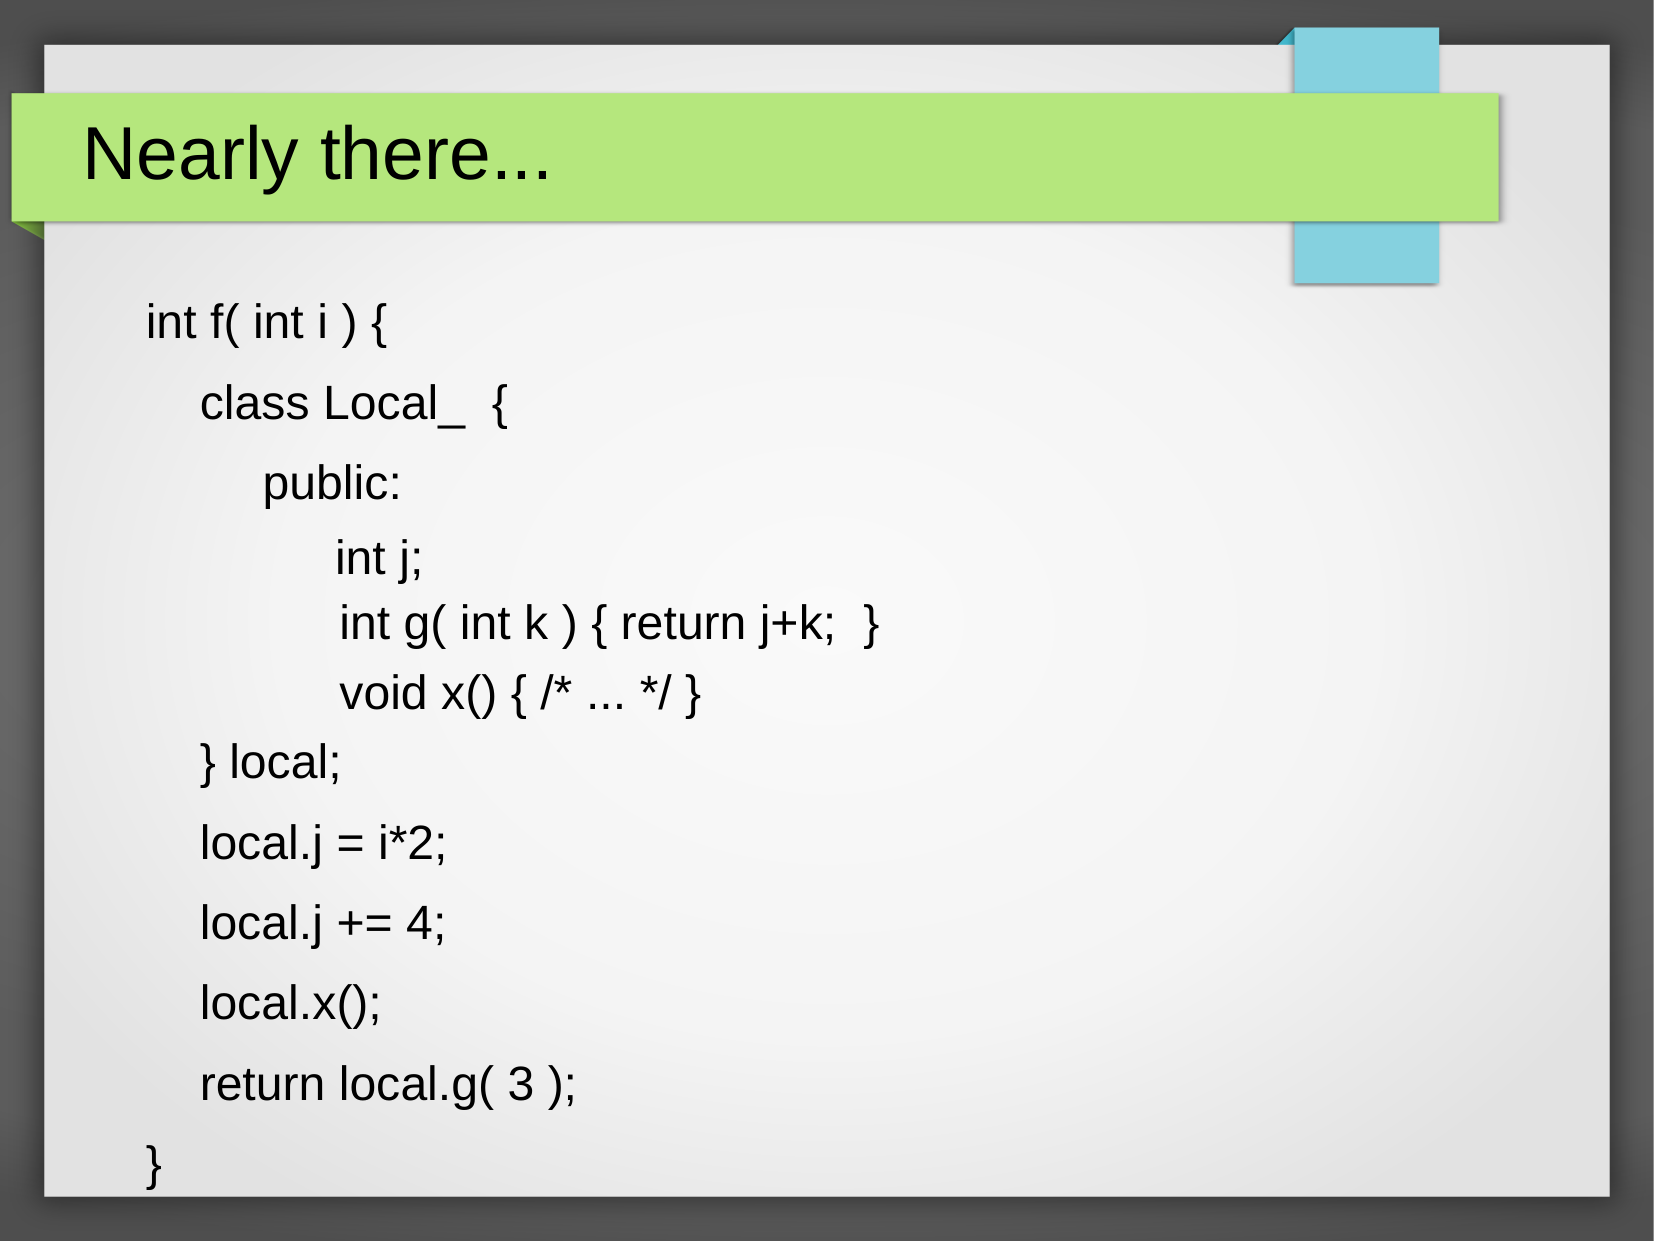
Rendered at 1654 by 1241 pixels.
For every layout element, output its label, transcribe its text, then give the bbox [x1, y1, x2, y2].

title Nearly there... [82, 94, 1264, 213]
list int f( int i ) { class Local_ { public: int j; int g( int k ) { return j+k; } void x() { /* ... */ } } local; local.j = i*2; local.j += 4; local.x(); return local.g( 3 ); } [82, 295, 1571, 1193]
picture [0, 0, 1654, 1241]
